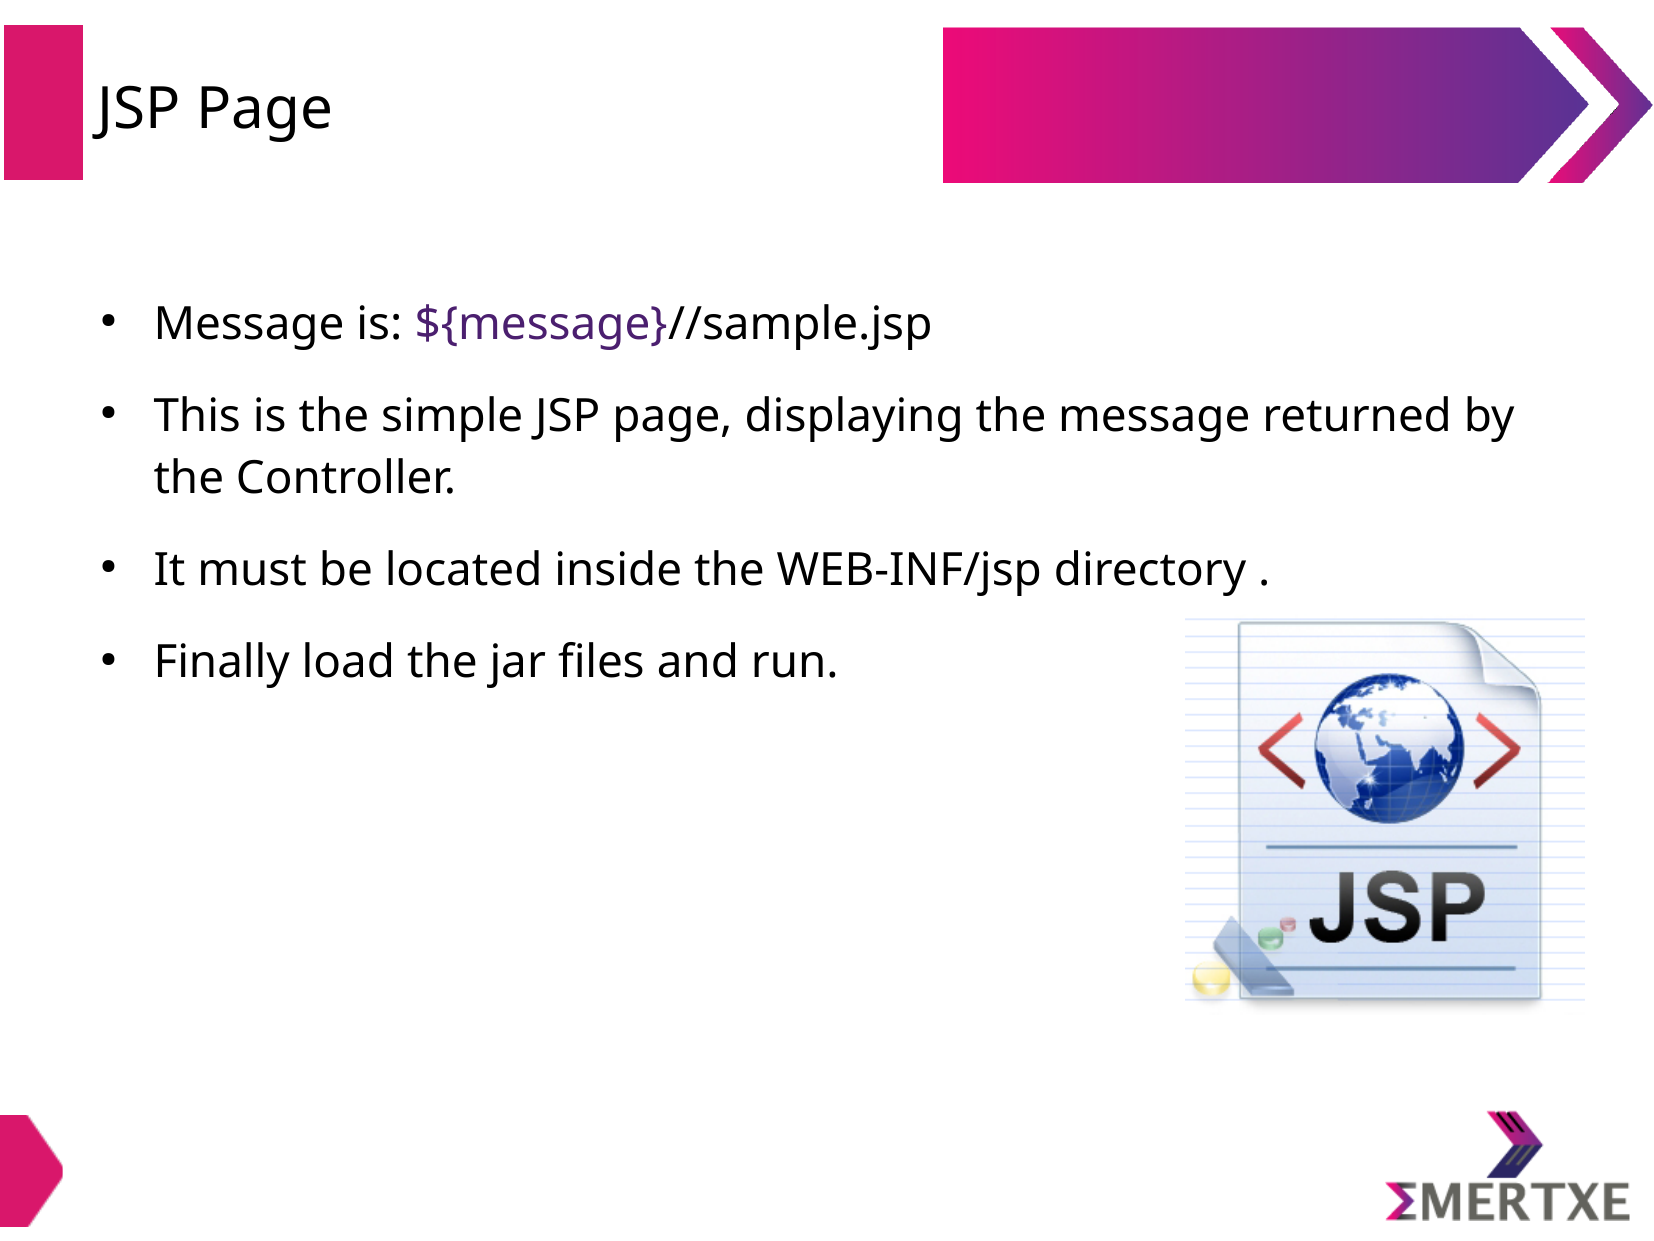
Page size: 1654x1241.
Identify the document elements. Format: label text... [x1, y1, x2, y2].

picture [1571, 27, 1653, 183]
title JSP Page [82, 2, 1571, 210]
list Message is: ${message}//sample.jsp This is the simple JSP page, displaying the message returned by the Controller. It must be located inside the WEB-INF/jsp directory . Finally load the jar files and run. [82, 290, 1571, 1010]
picture [1185, 614, 1585, 1015]
picture [1385, 1107, 1631, 1221]
